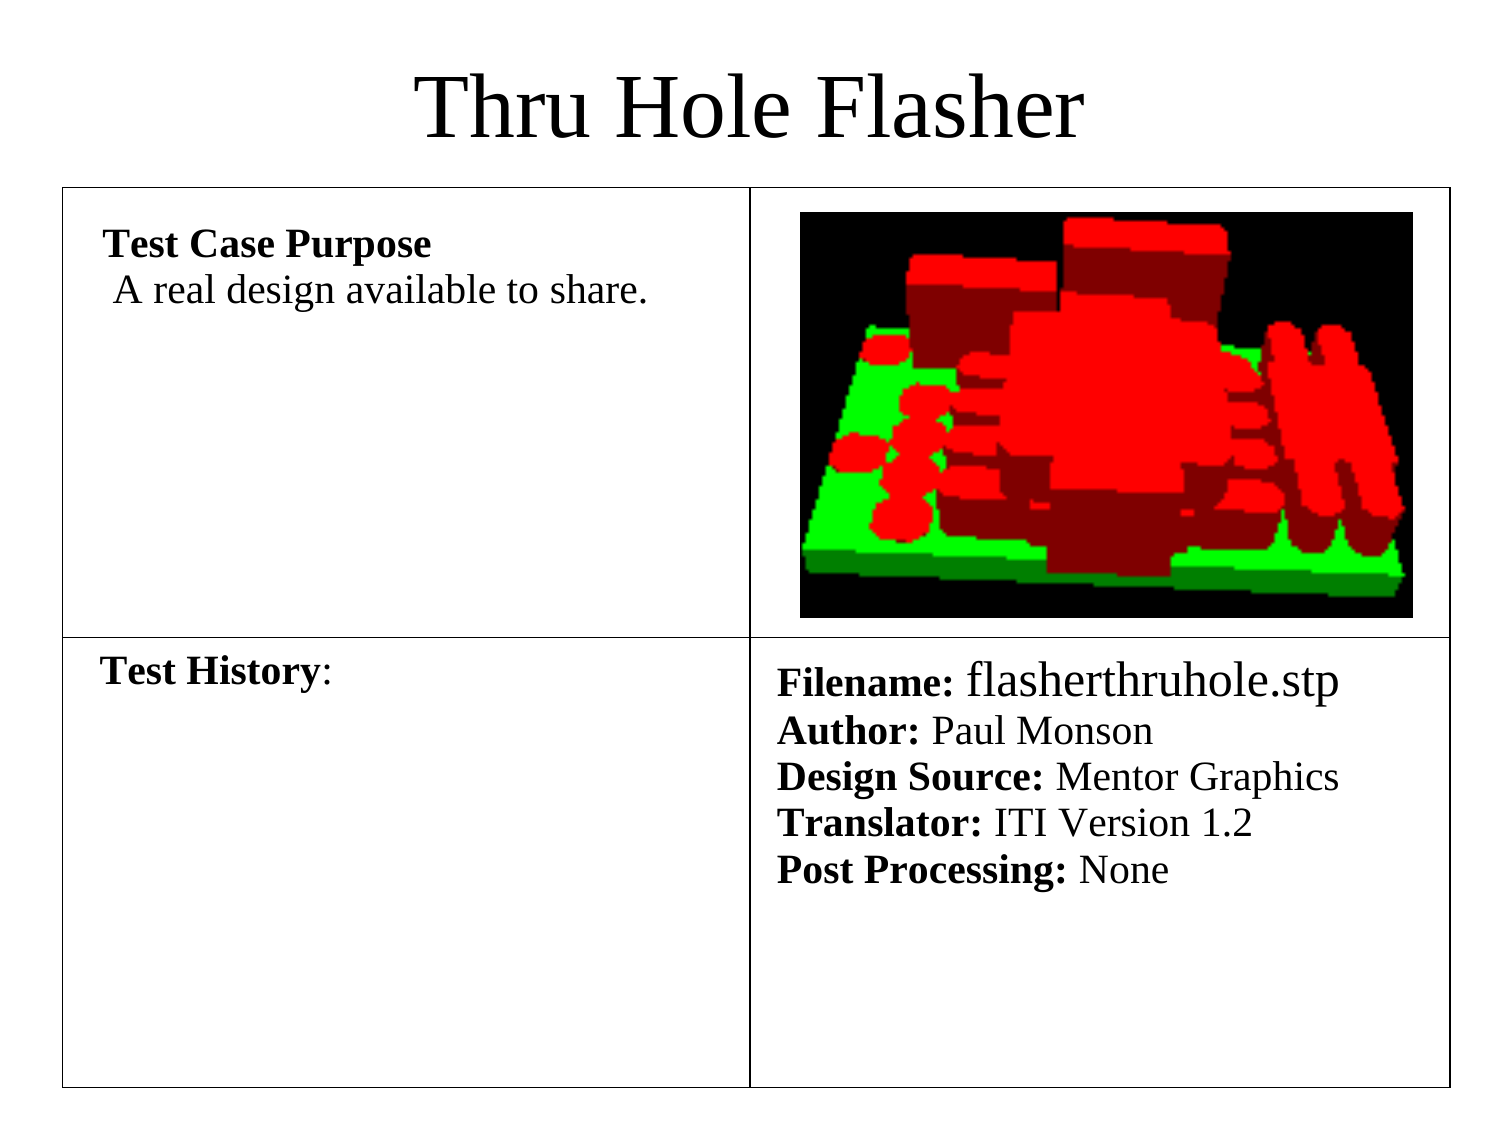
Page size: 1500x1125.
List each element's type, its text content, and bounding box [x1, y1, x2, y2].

chart [800, 212, 1413, 618]
text_box Test Case Purpose A real design available to share. [87, 212, 676, 321]
title Thru Hole Flasher [112, 12, 1388, 201]
text_box Test History: [84, 639, 348, 702]
text_box Filename: flasherthruhole.stp Author: Paul Monson Design Source: Mentor Graphics Translator: ITI Version 1.2 Post Processing: None [762, 644, 1356, 1011]
